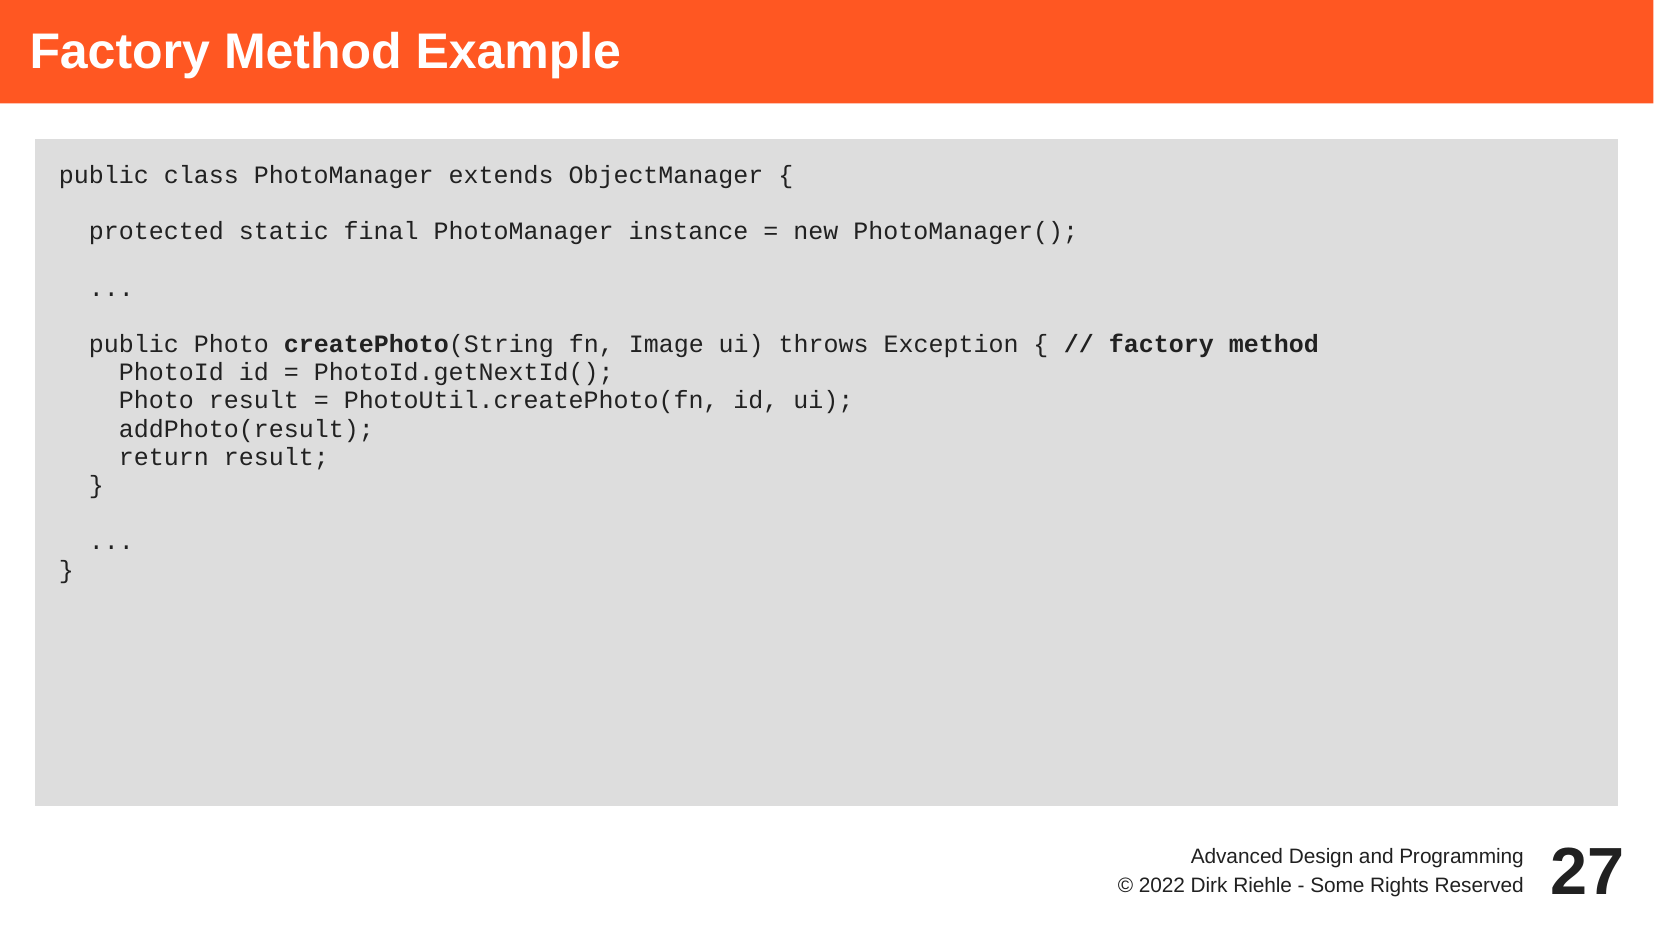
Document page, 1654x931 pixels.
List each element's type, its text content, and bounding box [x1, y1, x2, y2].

title Factory Method Example [0, 0, 1654, 104]
list public class PhotoManager extends ObjectManager { protected static final PhotoManager instance = new PhotoManager(); ... public Photo createPhoto(String fn, Image ui) throws Exception { // factory method PhotoId id = PhotoId.getNextId(); Photo result = PhotoUtil.createPhoto(fn, id, ui); addPhoto(result); return result; } ... } [29, 132, 1625, 813]
